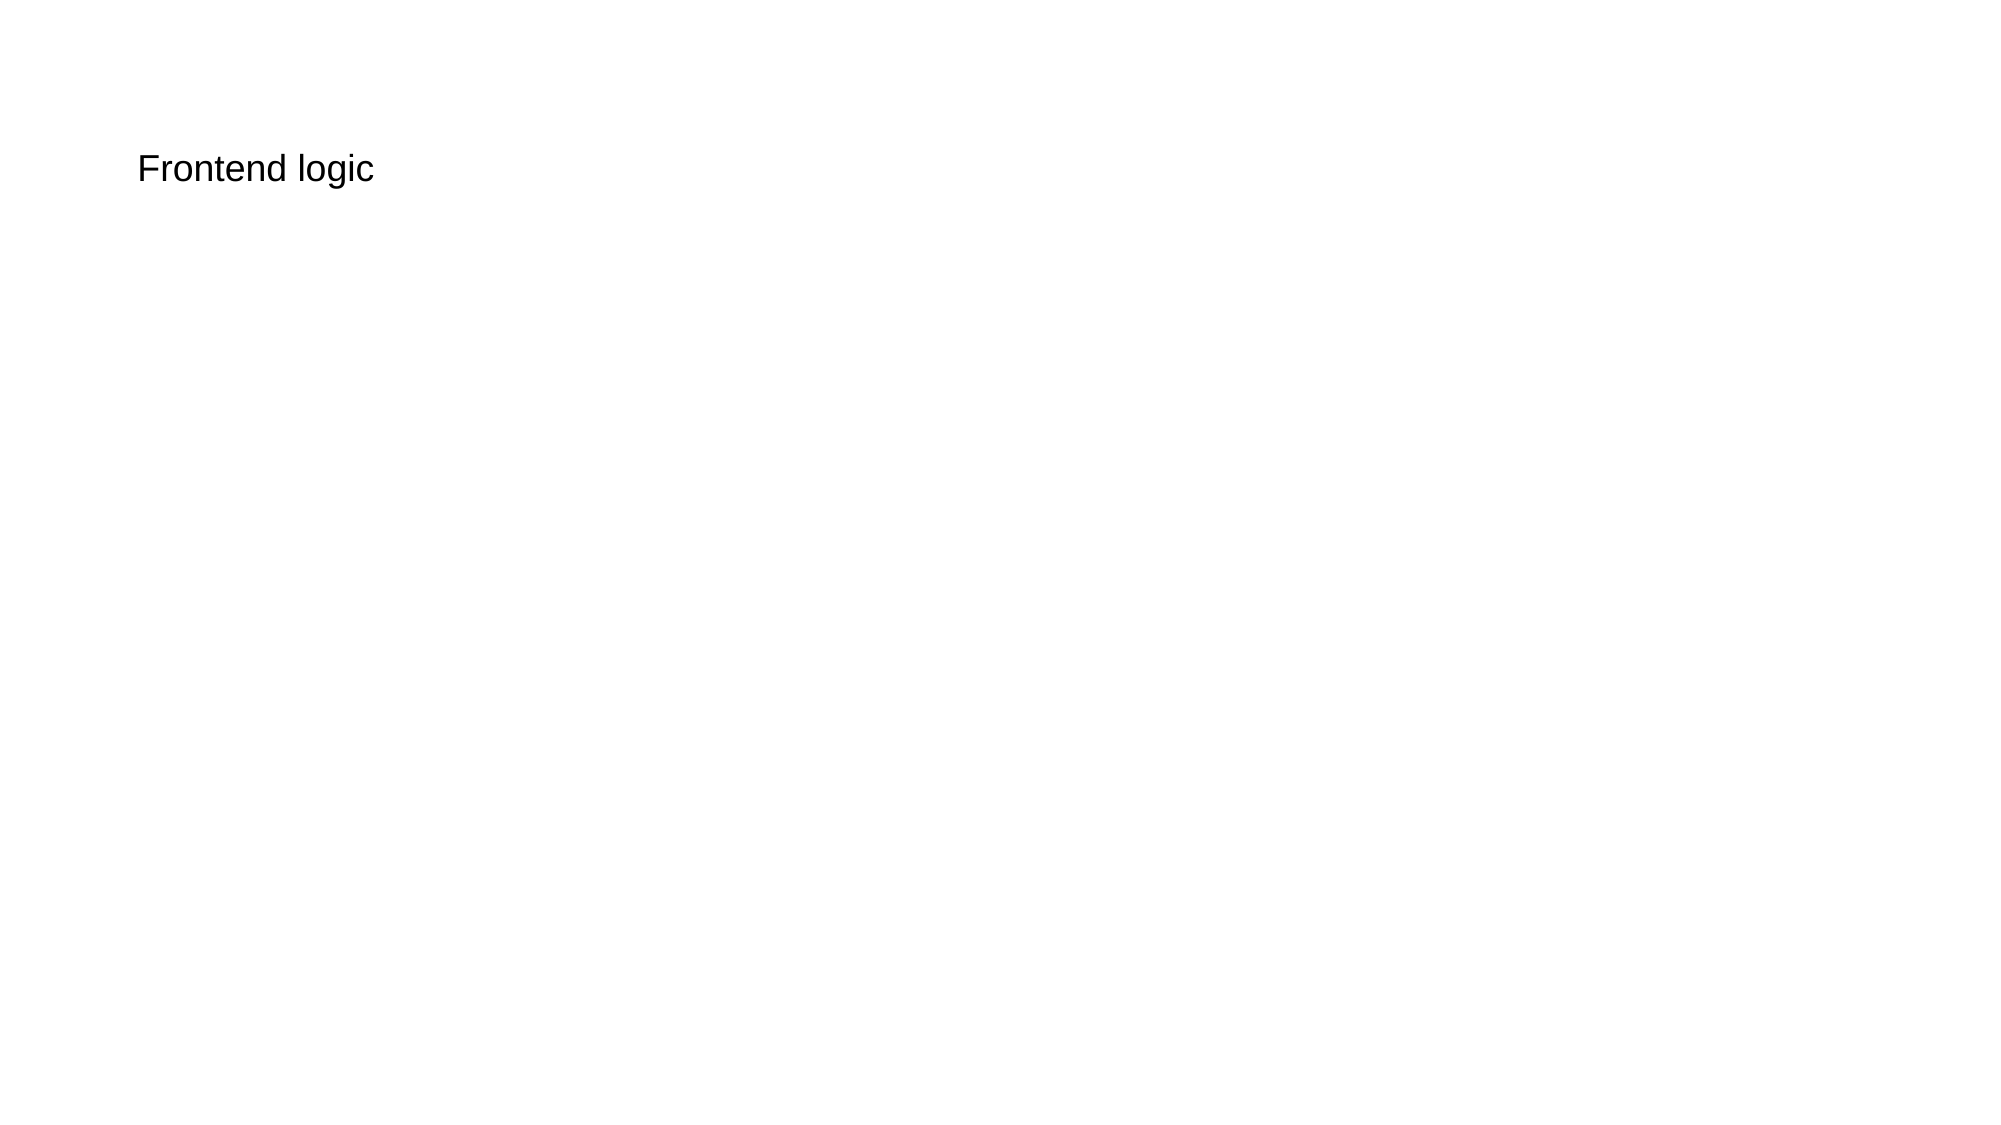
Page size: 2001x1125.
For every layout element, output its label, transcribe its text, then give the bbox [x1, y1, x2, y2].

title Frontend logic [137, 59, 1863, 278]
